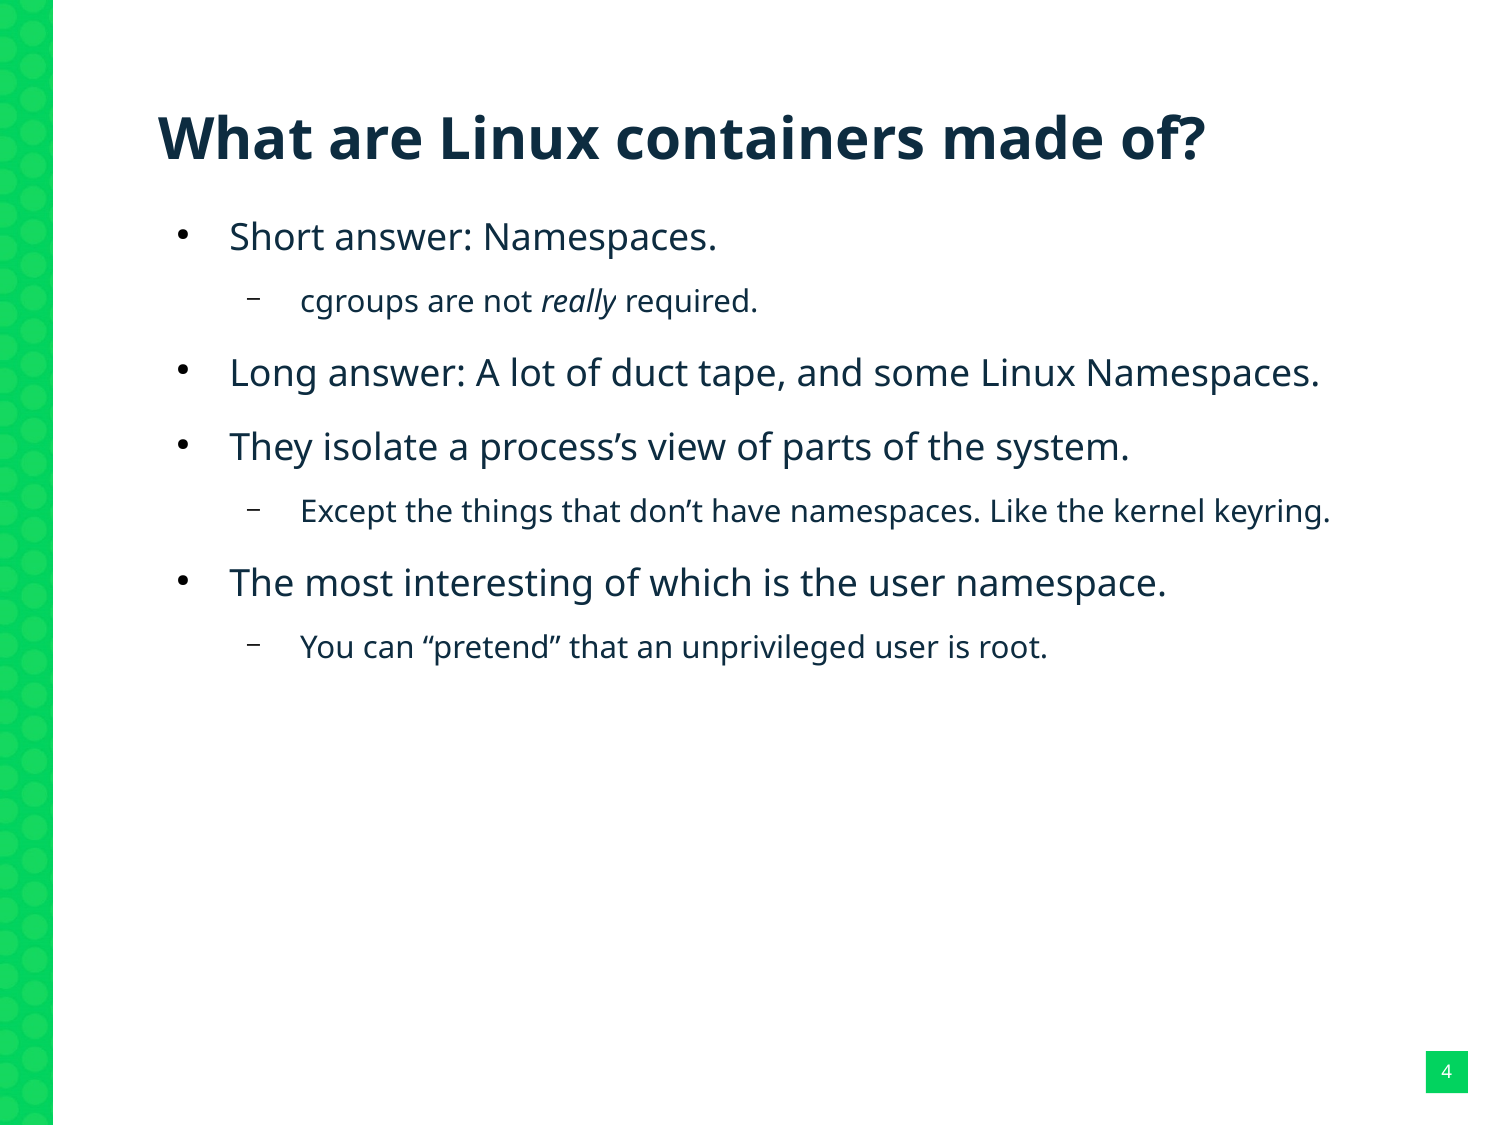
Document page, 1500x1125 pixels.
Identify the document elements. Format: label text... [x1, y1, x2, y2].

list Short answer: Namespaces. cgroups are not really required. Long answer: A lot of duct tape, and some Linux Namespaces. They isolate a process’s view of parts of the system. Except the things that don’t have namespaces. Like the kernel keyring. The most interesting of which is the user namespace. You can “pretend” that an unprivileged user is root. [143, 205, 1397, 1021]
picture [0, 0, 53, 1125]
text_box <number> [1425, 1051, 1468, 1094]
title What are Linux containers made of? [143, 94, 1397, 180]
